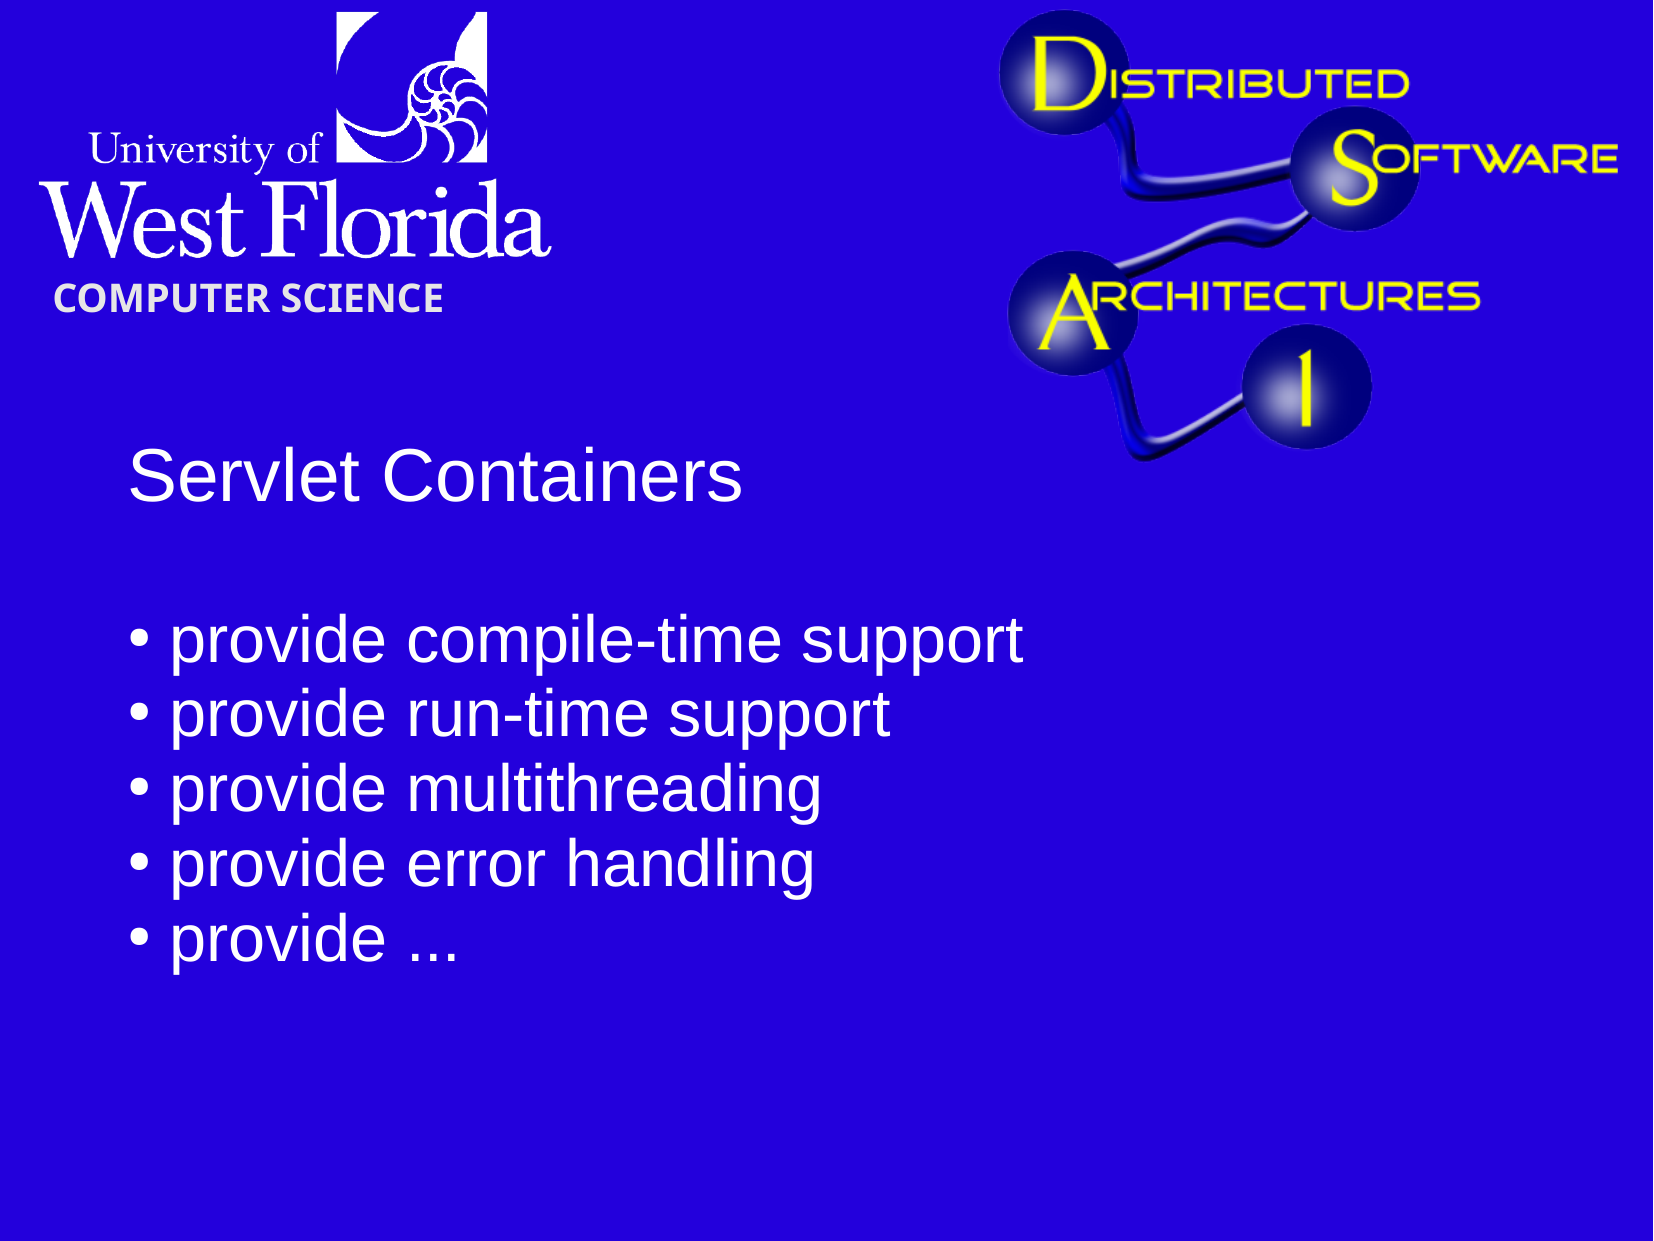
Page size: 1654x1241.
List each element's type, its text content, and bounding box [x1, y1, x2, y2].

picture [910, 0, 1653, 506]
picture [37, 0, 559, 262]
text_box COMPUTER SCIENCE [37, 262, 563, 334]
text_box Servlet Containers provide compile-time support provide run-time support provide multithreading provide error handling provide ... [112, 426, 1426, 983]
